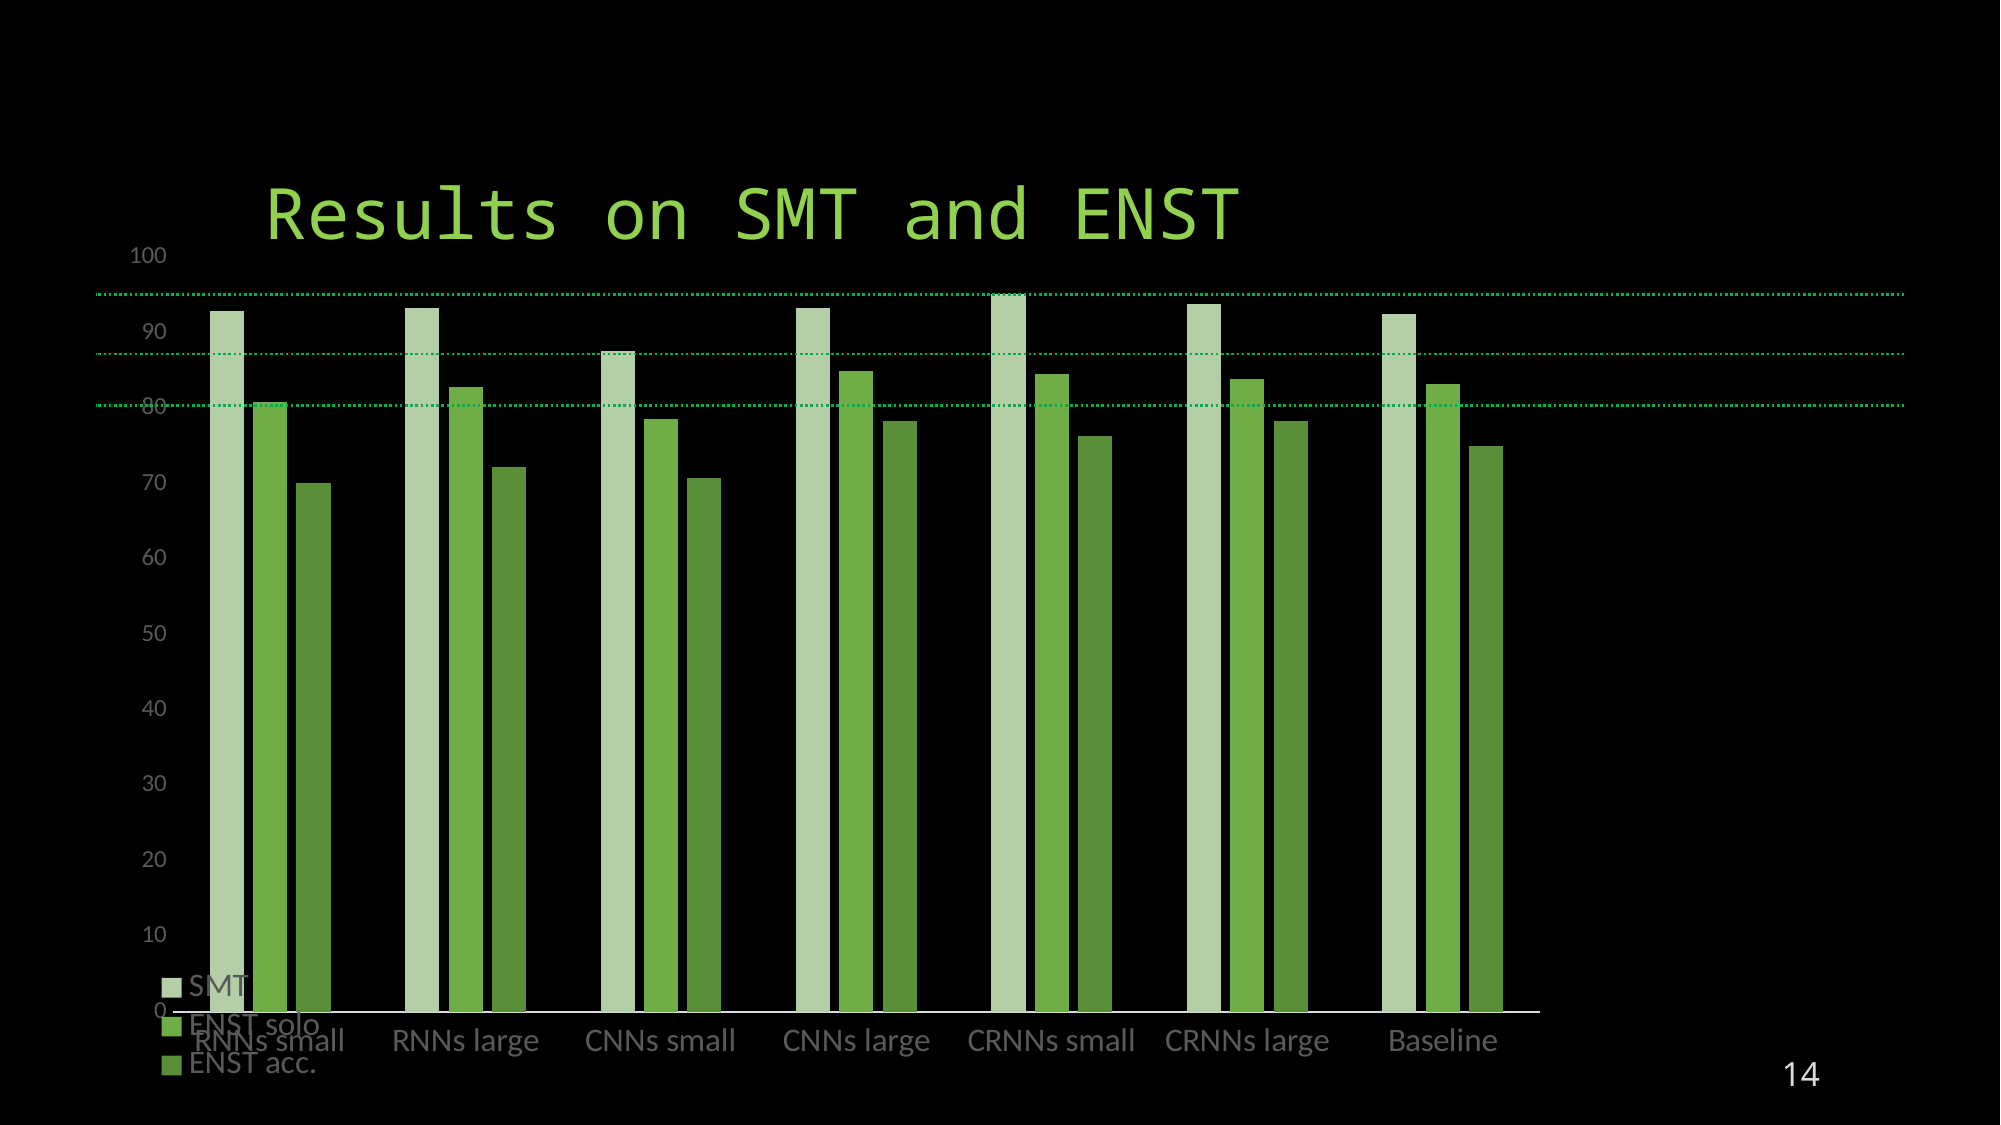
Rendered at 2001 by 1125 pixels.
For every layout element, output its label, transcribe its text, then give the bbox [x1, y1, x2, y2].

title Results on SMT and ENST [249, 75, 1750, 228]
chart [95, 228, 1767, 1089]
text_box [1767, 1046, 1905, 1089]
